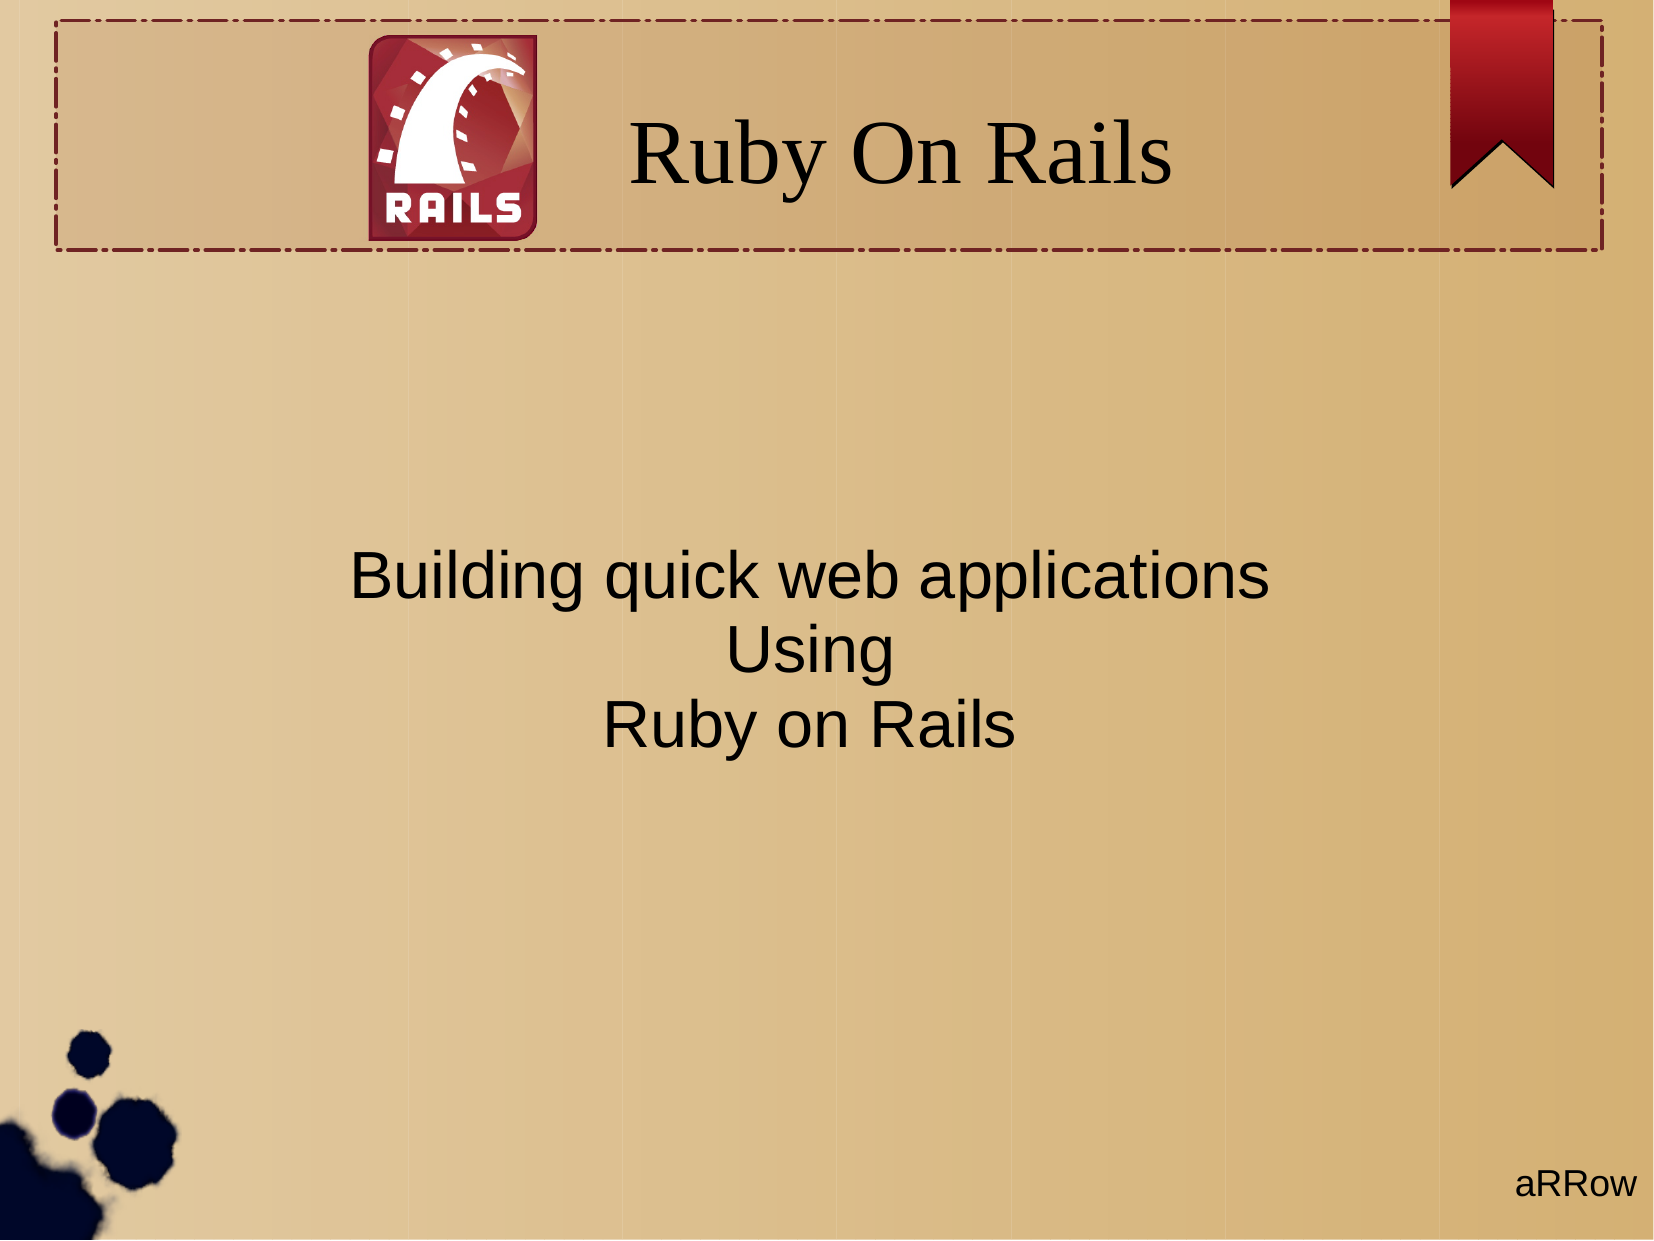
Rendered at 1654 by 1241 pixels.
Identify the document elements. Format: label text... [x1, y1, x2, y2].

title Ruby On Rails [82, 49, 348, 257]
picture [348, 20, 556, 257]
text_box aRRow [1500, 1155, 1653, 1225]
title Ruby On Rails [556, 49, 1571, 257]
subtitle Building quick web applications Using Ruby on Rails [82, 290, 1538, 1010]
